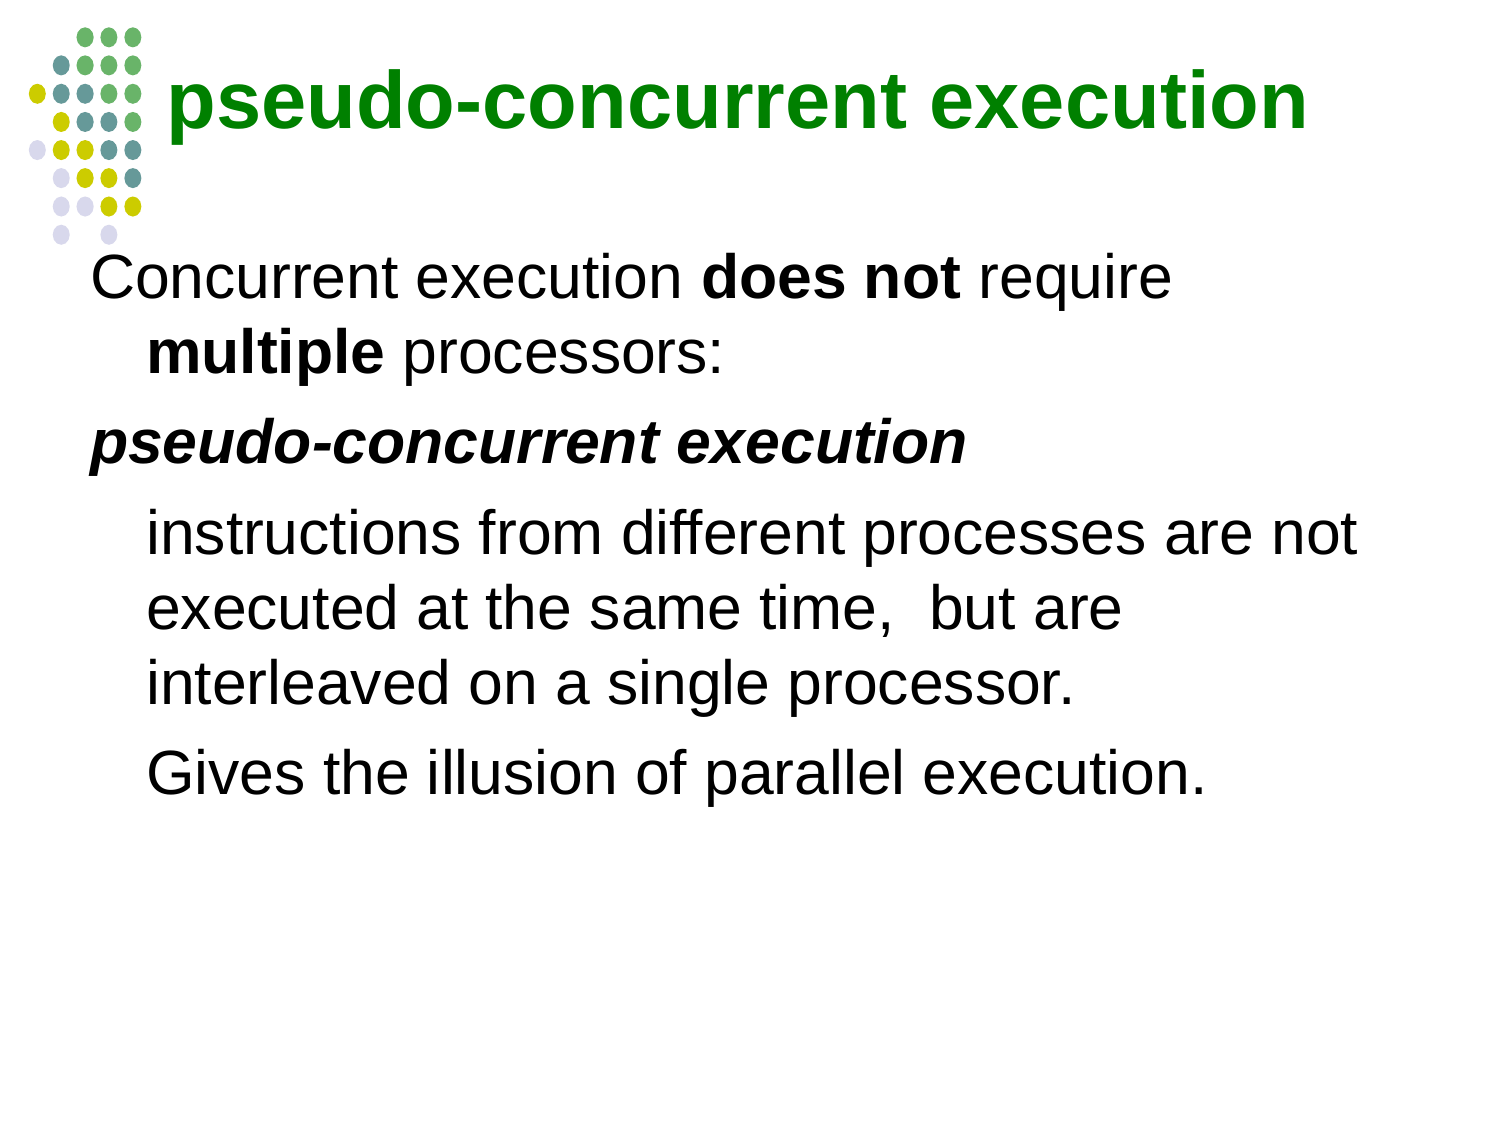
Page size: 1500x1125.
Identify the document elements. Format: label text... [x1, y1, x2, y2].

list Concurrent execution does not require multiple processors: pseudo-concurrent execution instructions from different processes are not executed at the same time, but are interleaved on a single processor. Gives the illusion of parallel execution. [75, 228, 1426, 1006]
title pseudo-concurrent execution [151, 40, 1390, 176]
